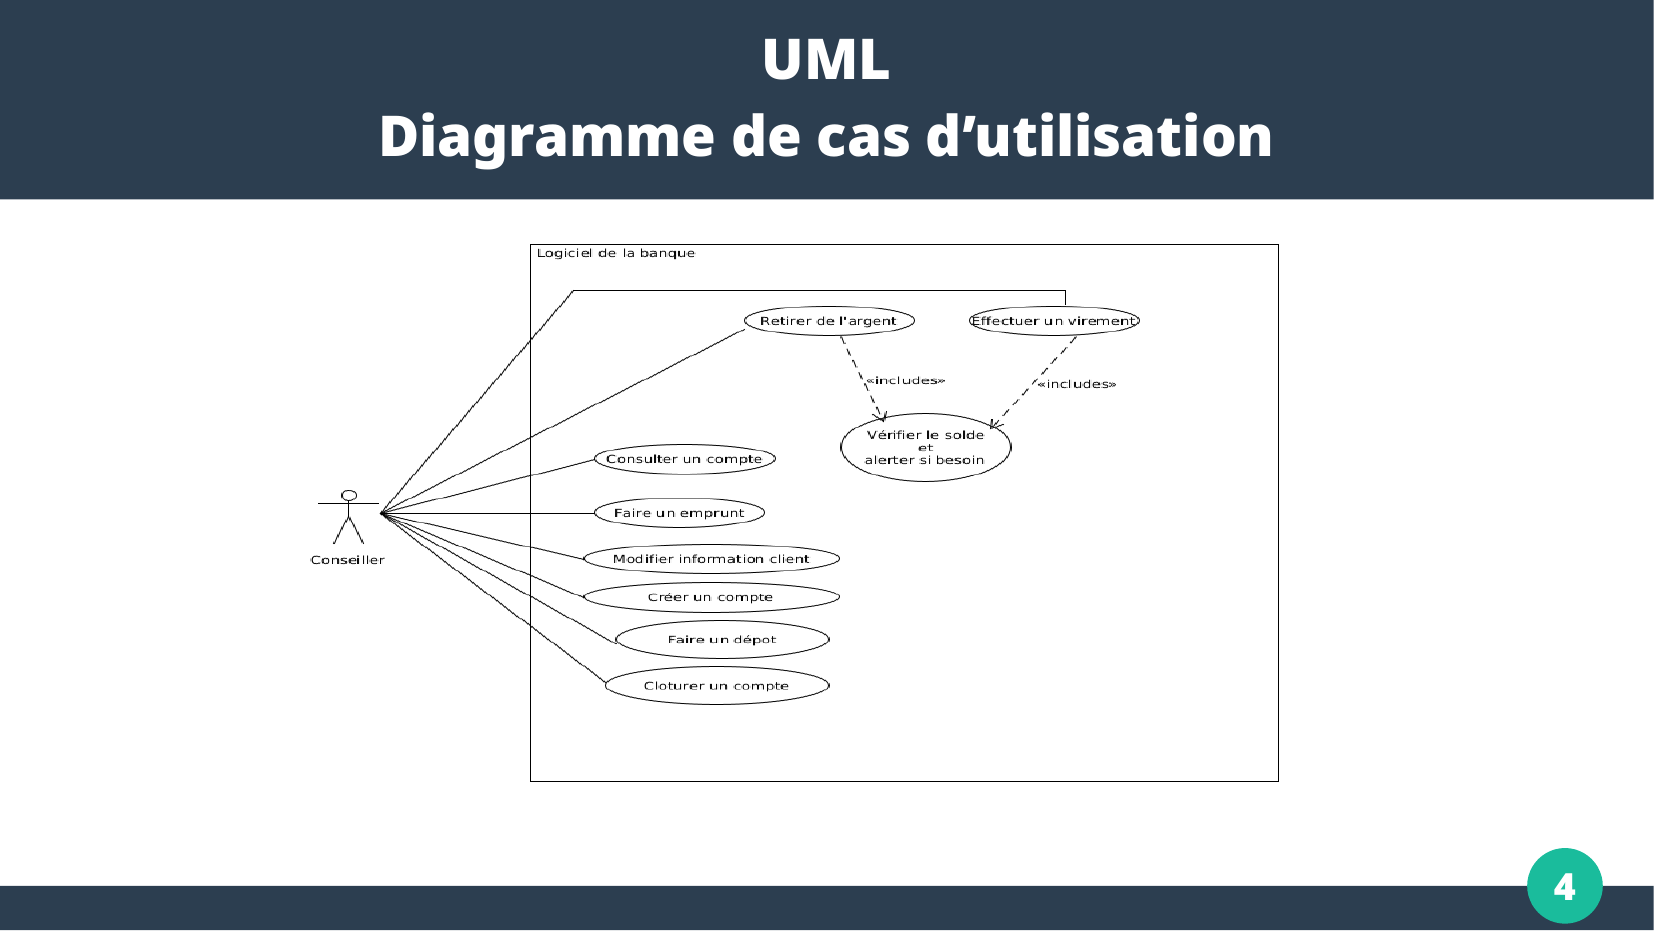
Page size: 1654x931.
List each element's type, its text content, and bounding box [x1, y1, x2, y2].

picture [236, 236, 1388, 857]
title UML Diagramme de cas d’utilisation [59, 37, 1595, 156]
